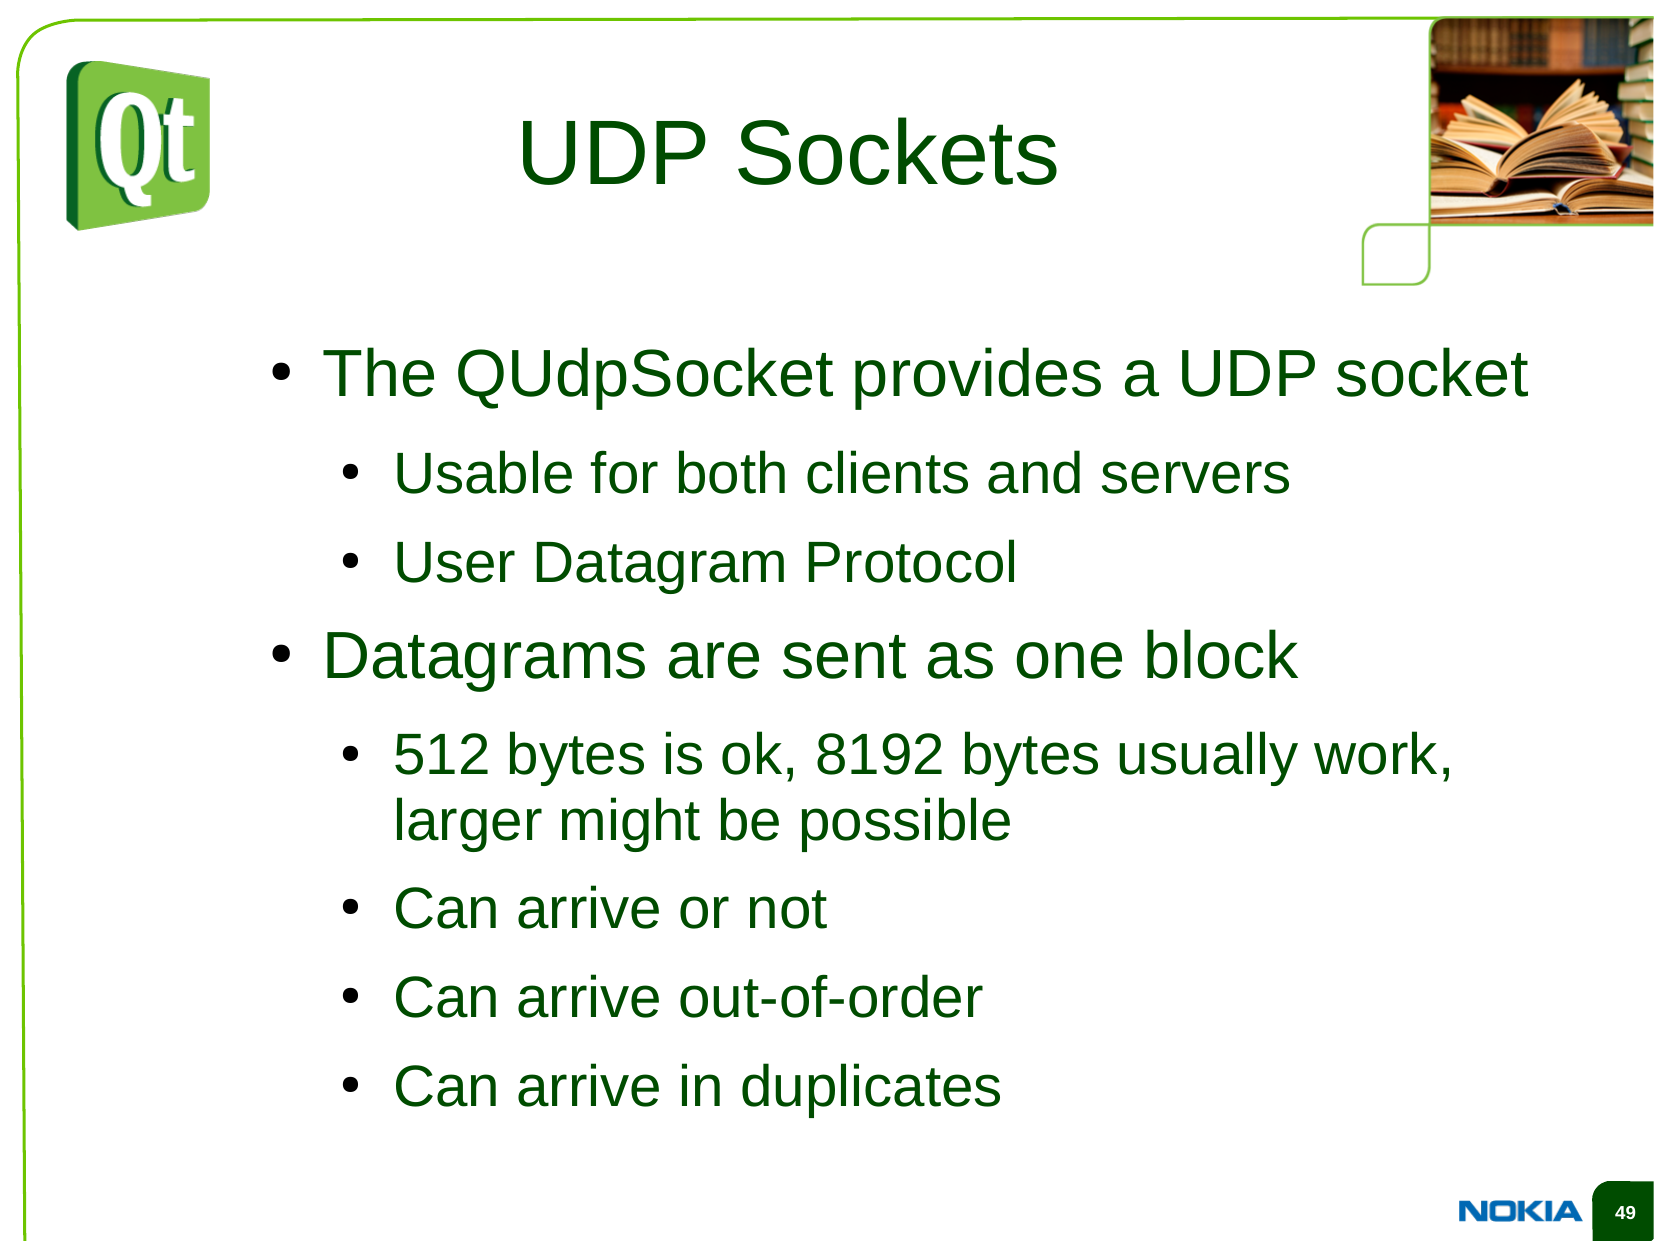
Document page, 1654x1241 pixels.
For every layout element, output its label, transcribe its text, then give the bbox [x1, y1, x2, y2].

picture [1338, 5, 1654, 306]
picture [1459, 1200, 1583, 1222]
title UDP Sockets [251, 49, 1327, 257]
picture [66, 61, 210, 231]
list The QUdpSocket provides a UDP socket Usable for both clients and servers User Datagram Protocol Datagrams are sent as one block 512 bytes is ok, 8192 bytes usually work, larger might be possible Can arrive or not Can arrive out-of-order Can arrive in duplicates [251, 336, 1571, 1119]
